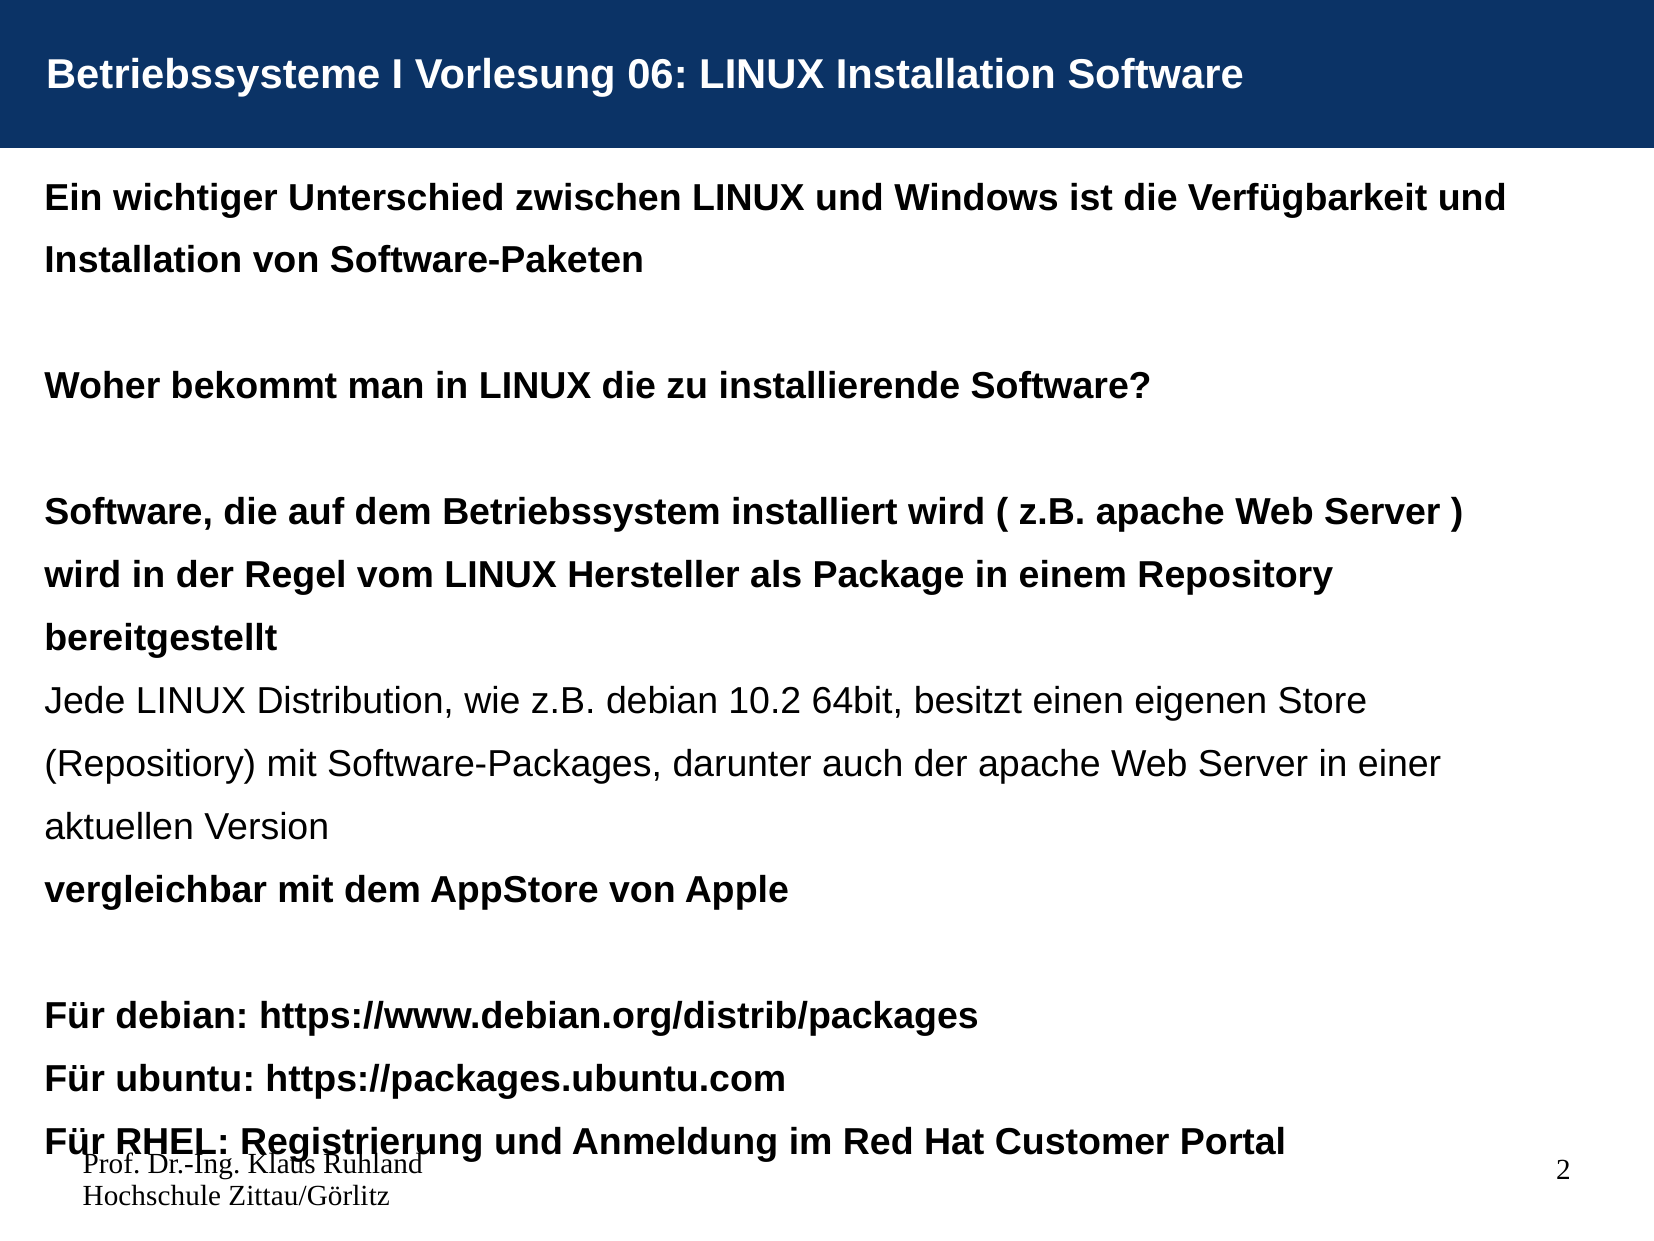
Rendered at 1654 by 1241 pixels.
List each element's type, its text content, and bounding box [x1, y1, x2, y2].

text_box Ein wichtiger Unterschied zwischen LINUX und Windows ist die Verfügbarkeit und Installation von Software-Paketen Woher bekommt man in LINUX die zu installierende Software? Software, die auf dem Betriebssystem installiert wird ( z.B. apache Web Server ) wird in der Regel vom LINUX Hersteller als Package in einem Repository bereitgestellt Jede LINUX Distribution, wie z.B. debian 10.2 64bit, besitzt einen eigenen Store (Repositiory) mit Software-Packages, darunter auch der apache Web Server in einer aktuellen Version vergleichbar mit dem AppStore von Apple Für debian: https://www.debian.org/distrib/packages Für ubuntu: https://packages.ubuntu.com Für RHEL: Registrierung und Anmeldung im Red Hat Customer Portal [29, 147, 1565, 1170]
